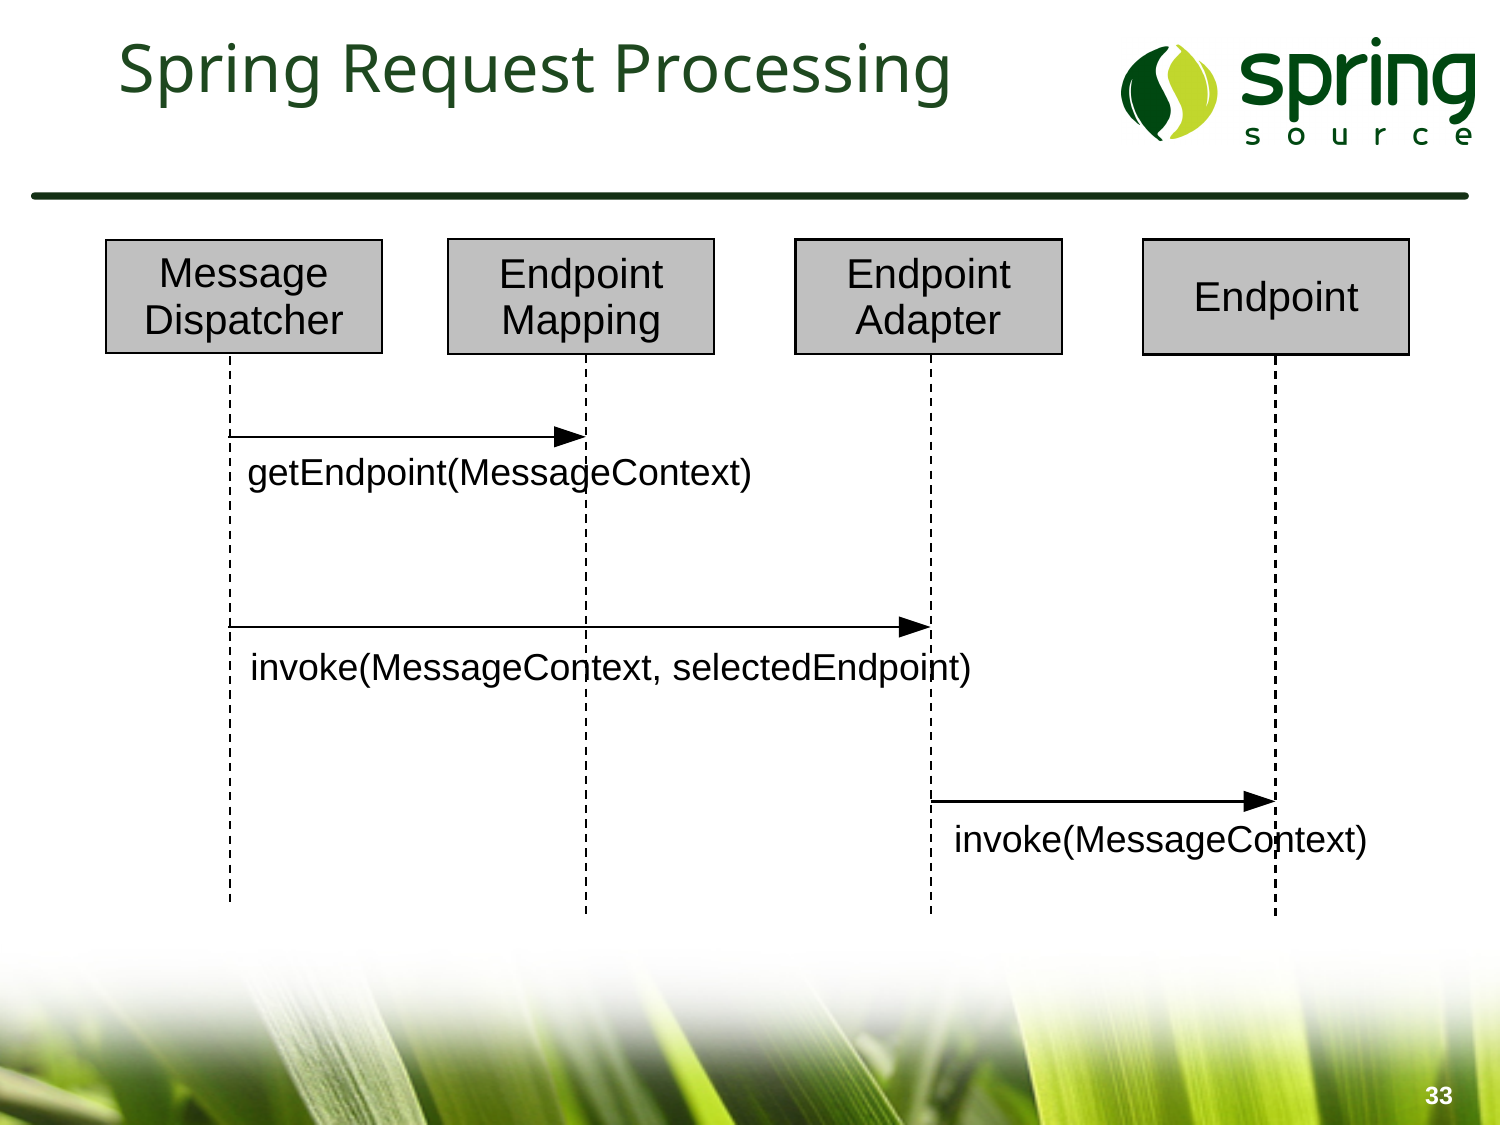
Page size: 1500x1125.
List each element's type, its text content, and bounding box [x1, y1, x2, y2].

text_box invoke(MessageContext, selectedEndpoint) [235, 639, 989, 697]
text_box Endpoint Mapping [447, 239, 715, 355]
text_box Message Dispatcher [105, 240, 382, 353]
picture [0, 944, 1500, 1125]
title Spring Request Processing [103, 13, 1136, 177]
text_box Endpoint Adapter [795, 239, 1062, 355]
text_box getEndpoint(MessageContext) [232, 443, 769, 501]
text_box Endpoint [1142, 239, 1410, 355]
text_box invoke(MessageContext) [939, 810, 1384, 868]
picture [1136, 37, 1475, 145]
